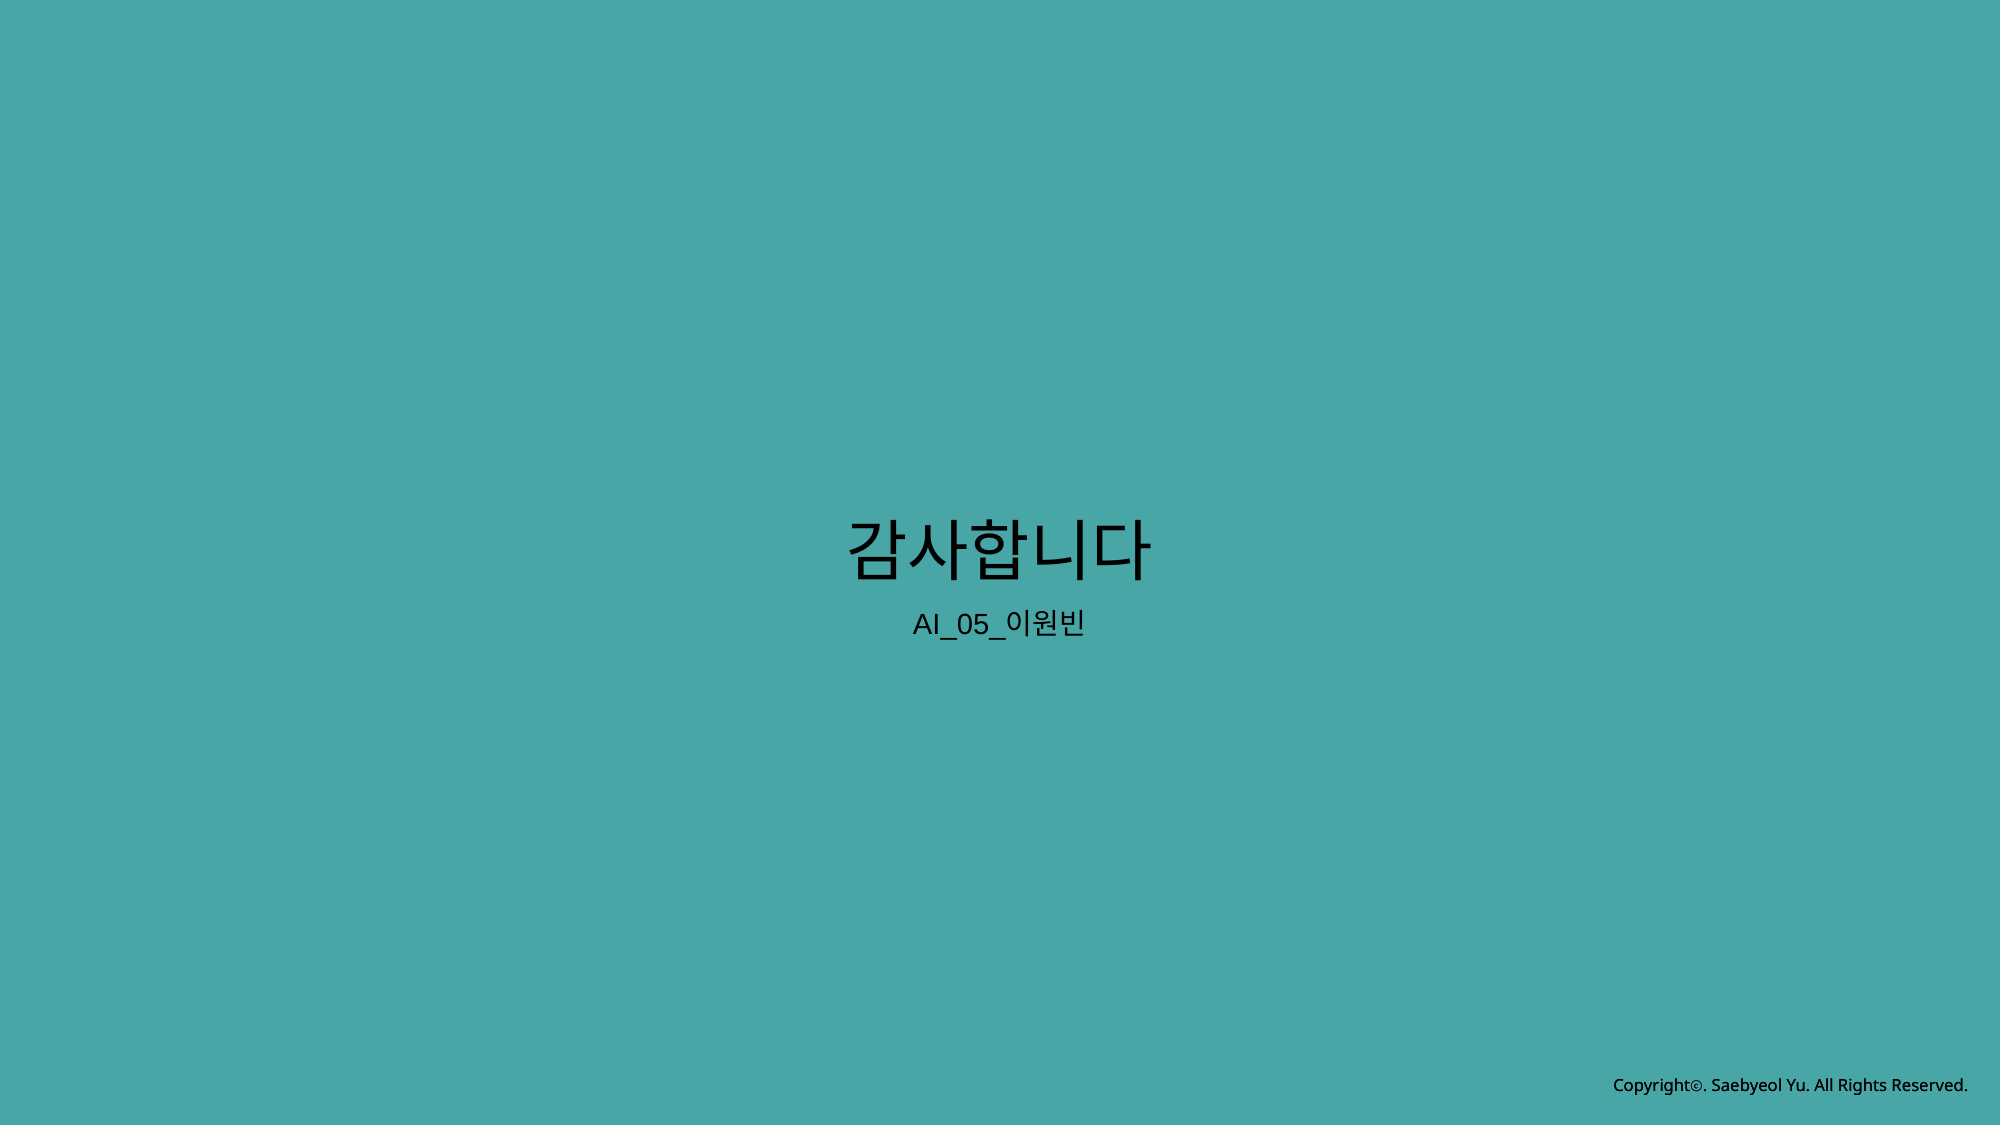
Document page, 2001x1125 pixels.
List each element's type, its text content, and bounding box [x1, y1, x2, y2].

text_box Copyrightⓒ. Saebyeol Yu. All Rights Reserved. [1598, 1067, 1984, 1102]
text_box 감사합니다 [831, 501, 1169, 597]
text_box AI_05_이원빈 [898, 597, 1102, 648]
